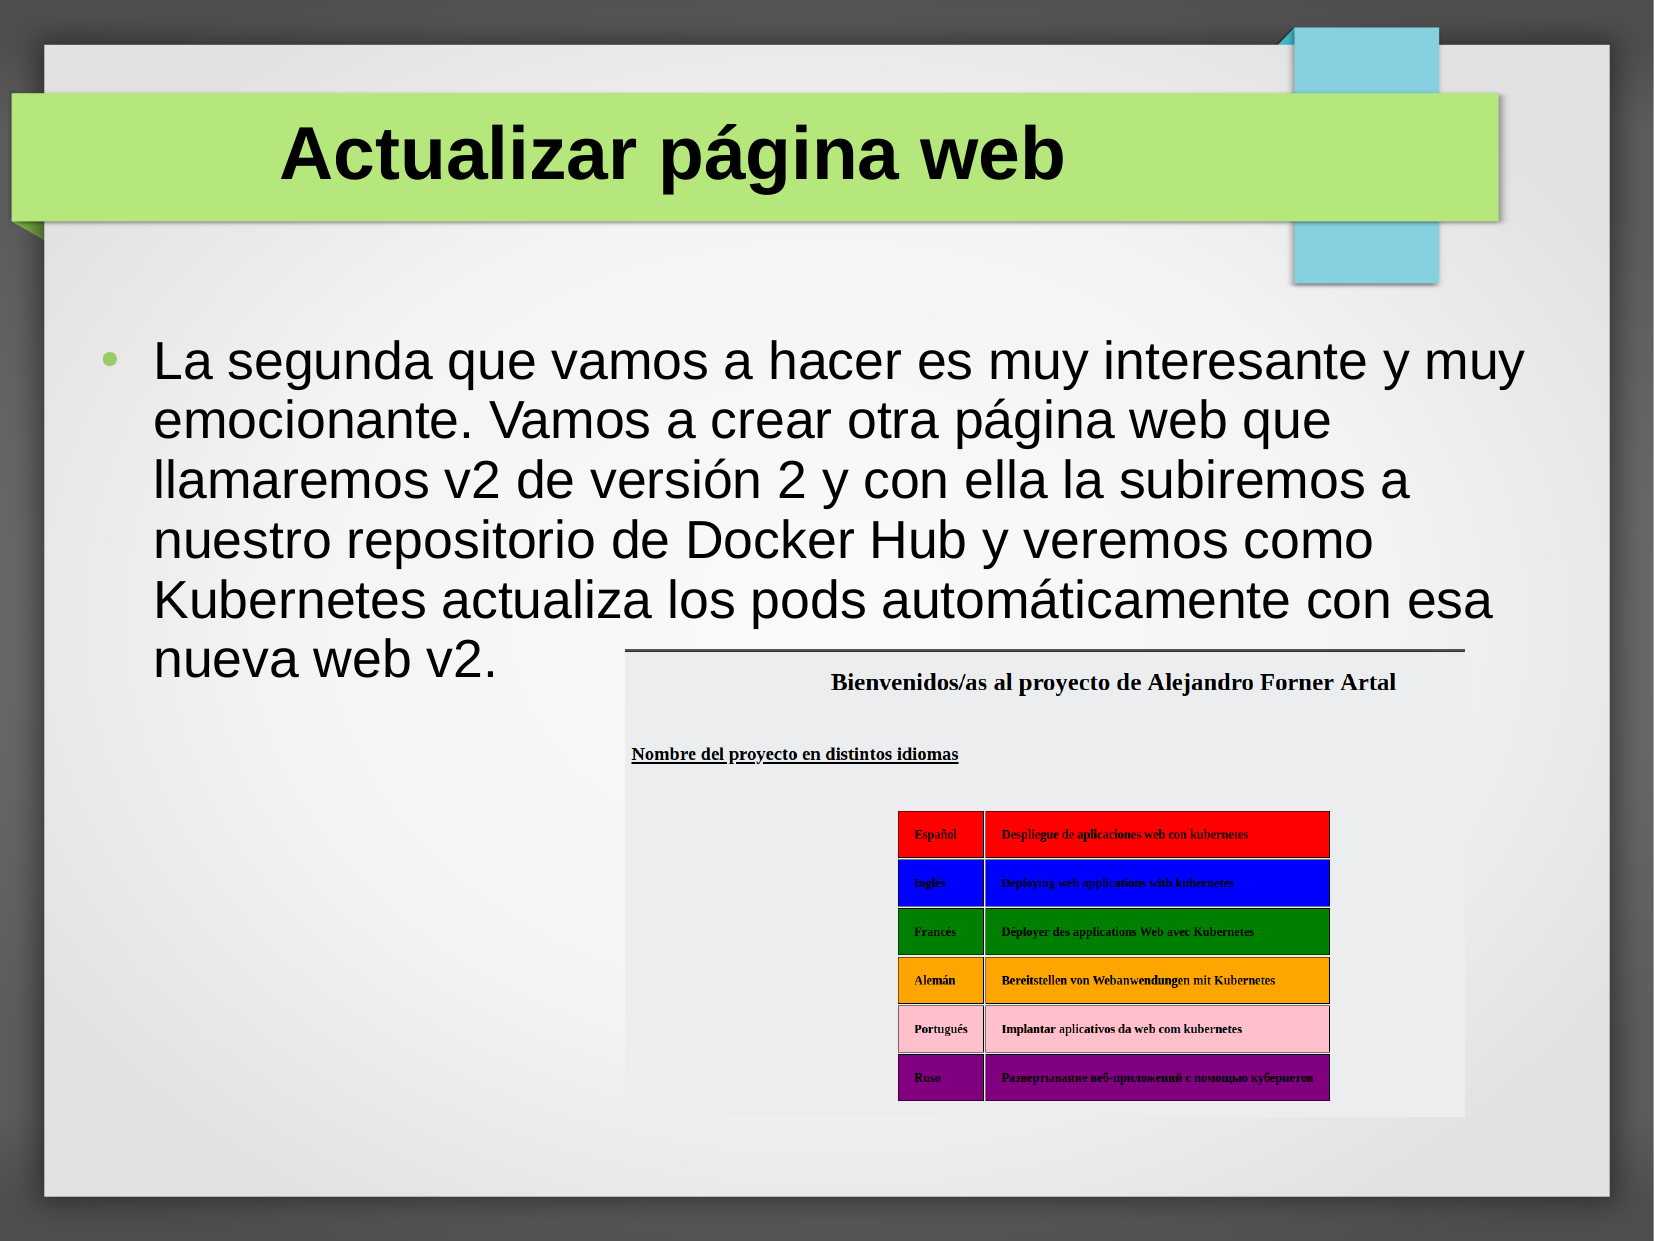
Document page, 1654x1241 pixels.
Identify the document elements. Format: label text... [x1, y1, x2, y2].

picture [0, 0, 1654, 1241]
list La segunda que vamos a hacer es muy interesante y muy emocionante. Vamos a crear otra página web que llamaremos v2 de versión 2 y con ella la subiremos a nuestro repositorio de Docker Hub y veremos como Kubernetes actualiza los pods automáticamente con esa nueva web v2. [82, 330, 1571, 1050]
title Actualizar página web [82, 94, 1264, 213]
